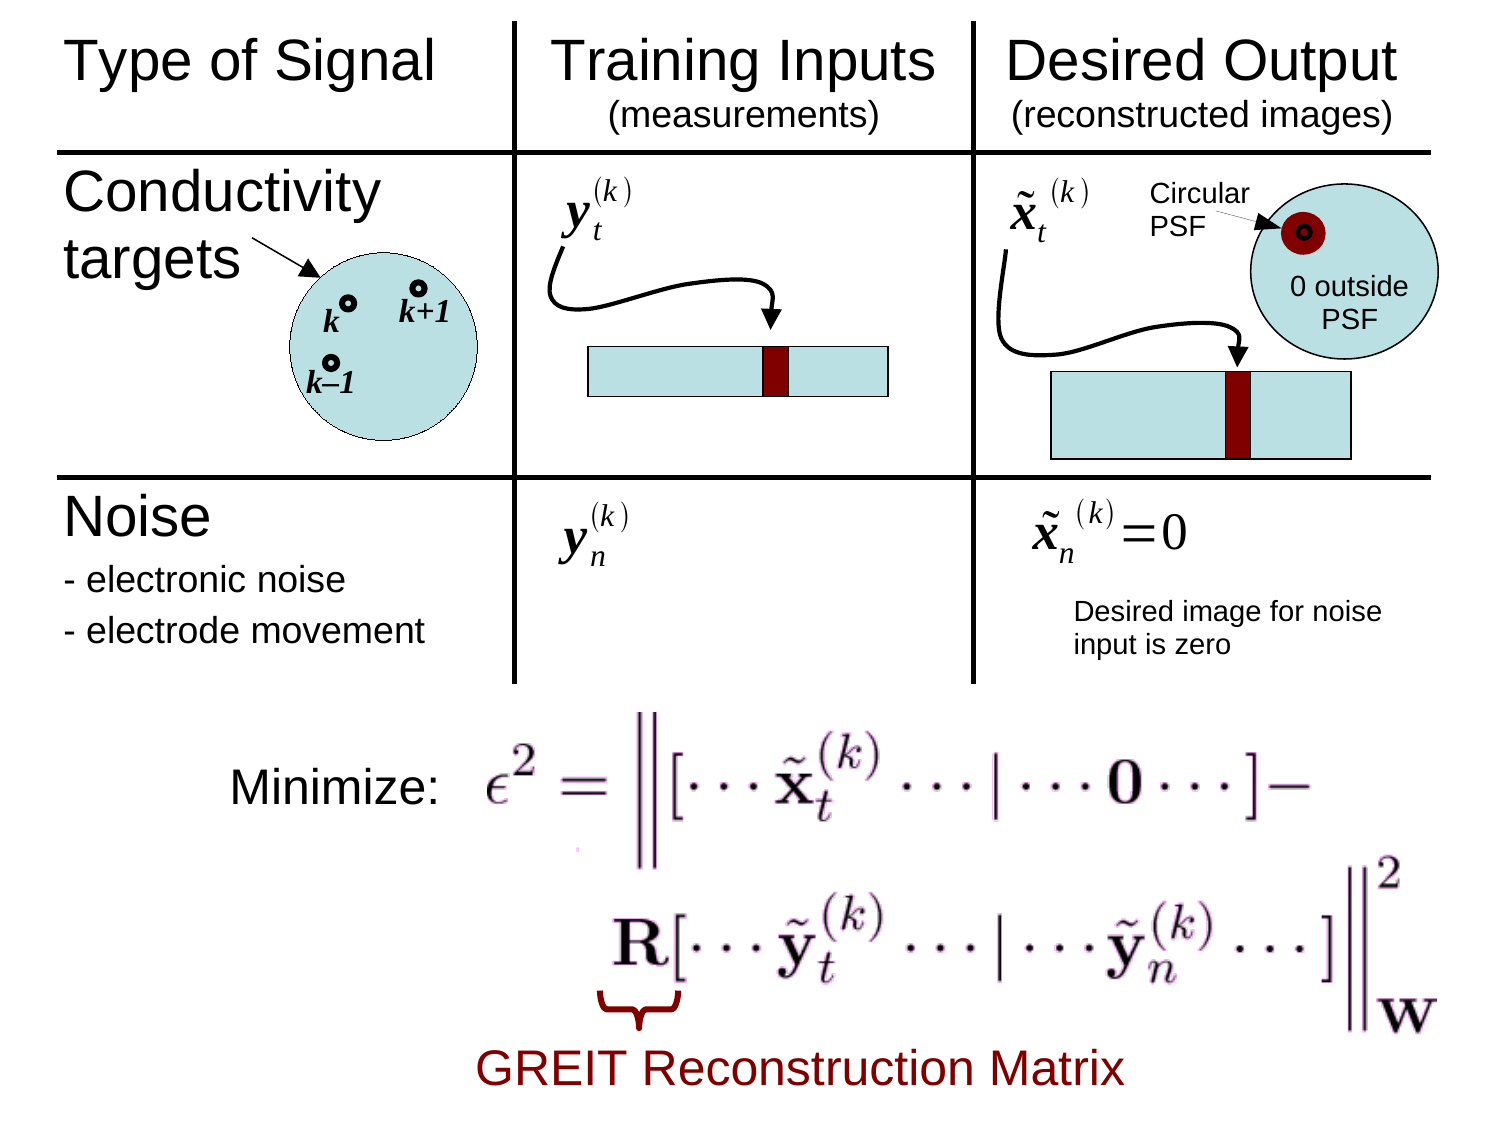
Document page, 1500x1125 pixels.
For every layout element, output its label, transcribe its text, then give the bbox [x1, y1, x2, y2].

text_box Circular PSF [1134, 169, 1274, 251]
table_header Type of Signal [57, 21, 512, 150]
text_box 0 outside PSF [1275, 262, 1425, 344]
table_cell Noise - electronic noise - electrode movement [57, 480, 512, 684]
text_box [1292, 344, 1397, 359]
picture [487, 712, 1437, 1036]
text_box k–1 [291, 355, 372, 409]
table_cell [517, 480, 971, 684]
text_box k+1 [384, 284, 467, 338]
table_cell Conductivity targets [57, 155, 512, 475]
text_box Minimize: [214, 752, 478, 828]
text_box [1050, 371, 1351, 460]
text_box [1250, 183, 1439, 331]
table_cell [976, 155, 1431, 475]
text_box k [308, 294, 355, 349]
chart [990, 173, 1102, 249]
text_box GREIT Reconstruction Matrix [460, 1032, 1141, 1105]
chart [546, 171, 646, 247]
table_cell [976, 480, 1431, 684]
table_cell [517, 155, 971, 475]
text_box [588, 346, 889, 397]
table_header Desired Output (reconstructed images) [976, 21, 1431, 150]
text_box Desired image for noise input is zero [1058, 586, 1406, 669]
table_header Training Inputs (measurements) [517, 21, 971, 150]
chart [1012, 494, 1200, 570]
chart [543, 497, 643, 573]
